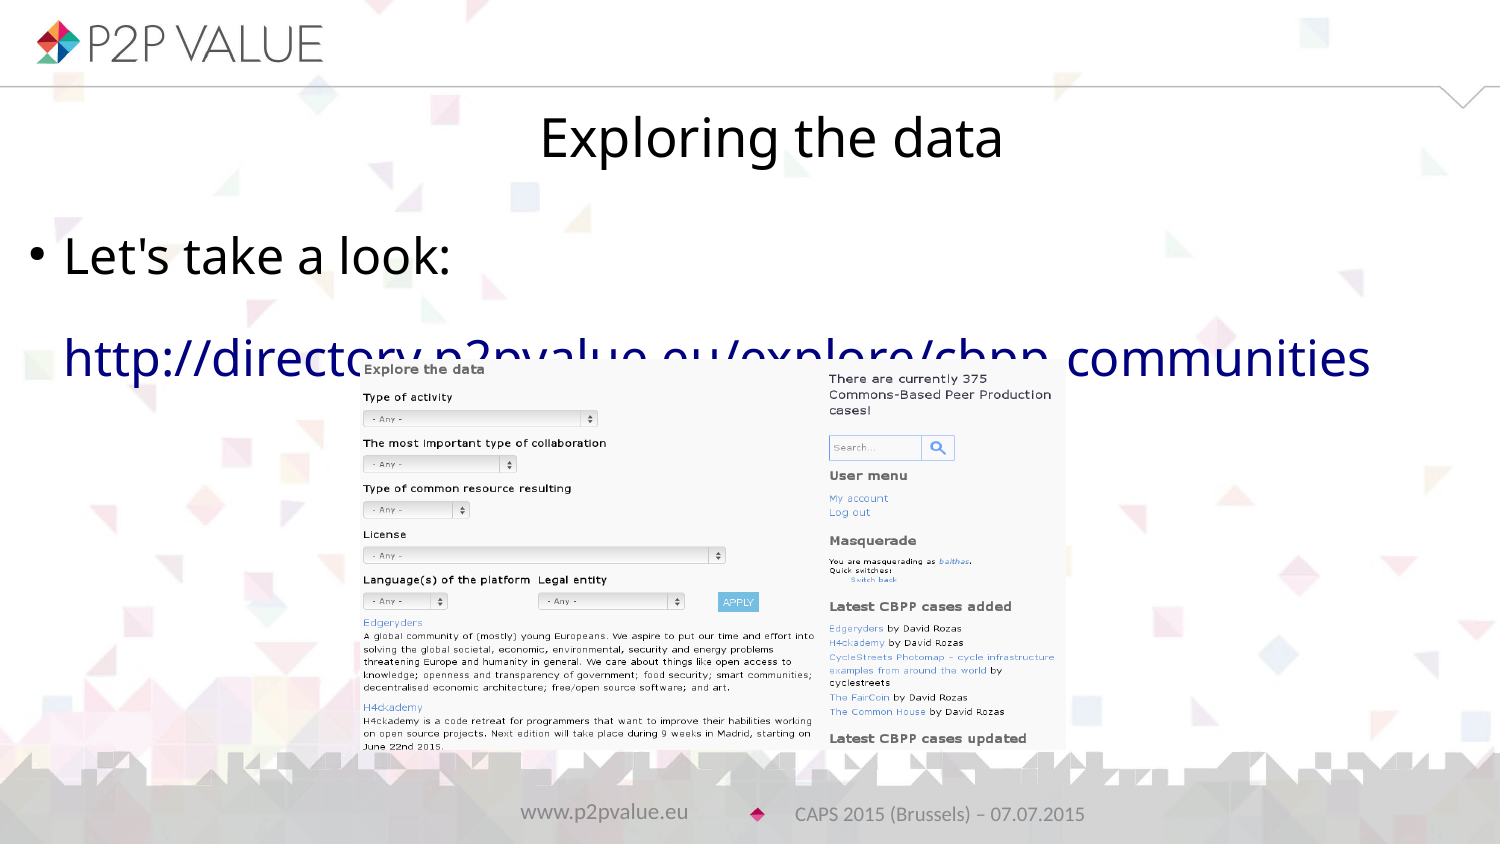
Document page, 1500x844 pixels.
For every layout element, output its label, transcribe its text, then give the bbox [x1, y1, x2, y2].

subtitle Let's take a look: http://directory.p2pvalue.eu/explore/cbpp-communities [15, 180, 1496, 736]
text_box CAPS 2015 (Brussels) – 07.07.2015 [781, 790, 1474, 836]
text_box www.p2pvalue.eu [514, 790, 733, 830]
title Exploring the data [105, 92, 1441, 180]
picture [0, 0, 1500, 844]
